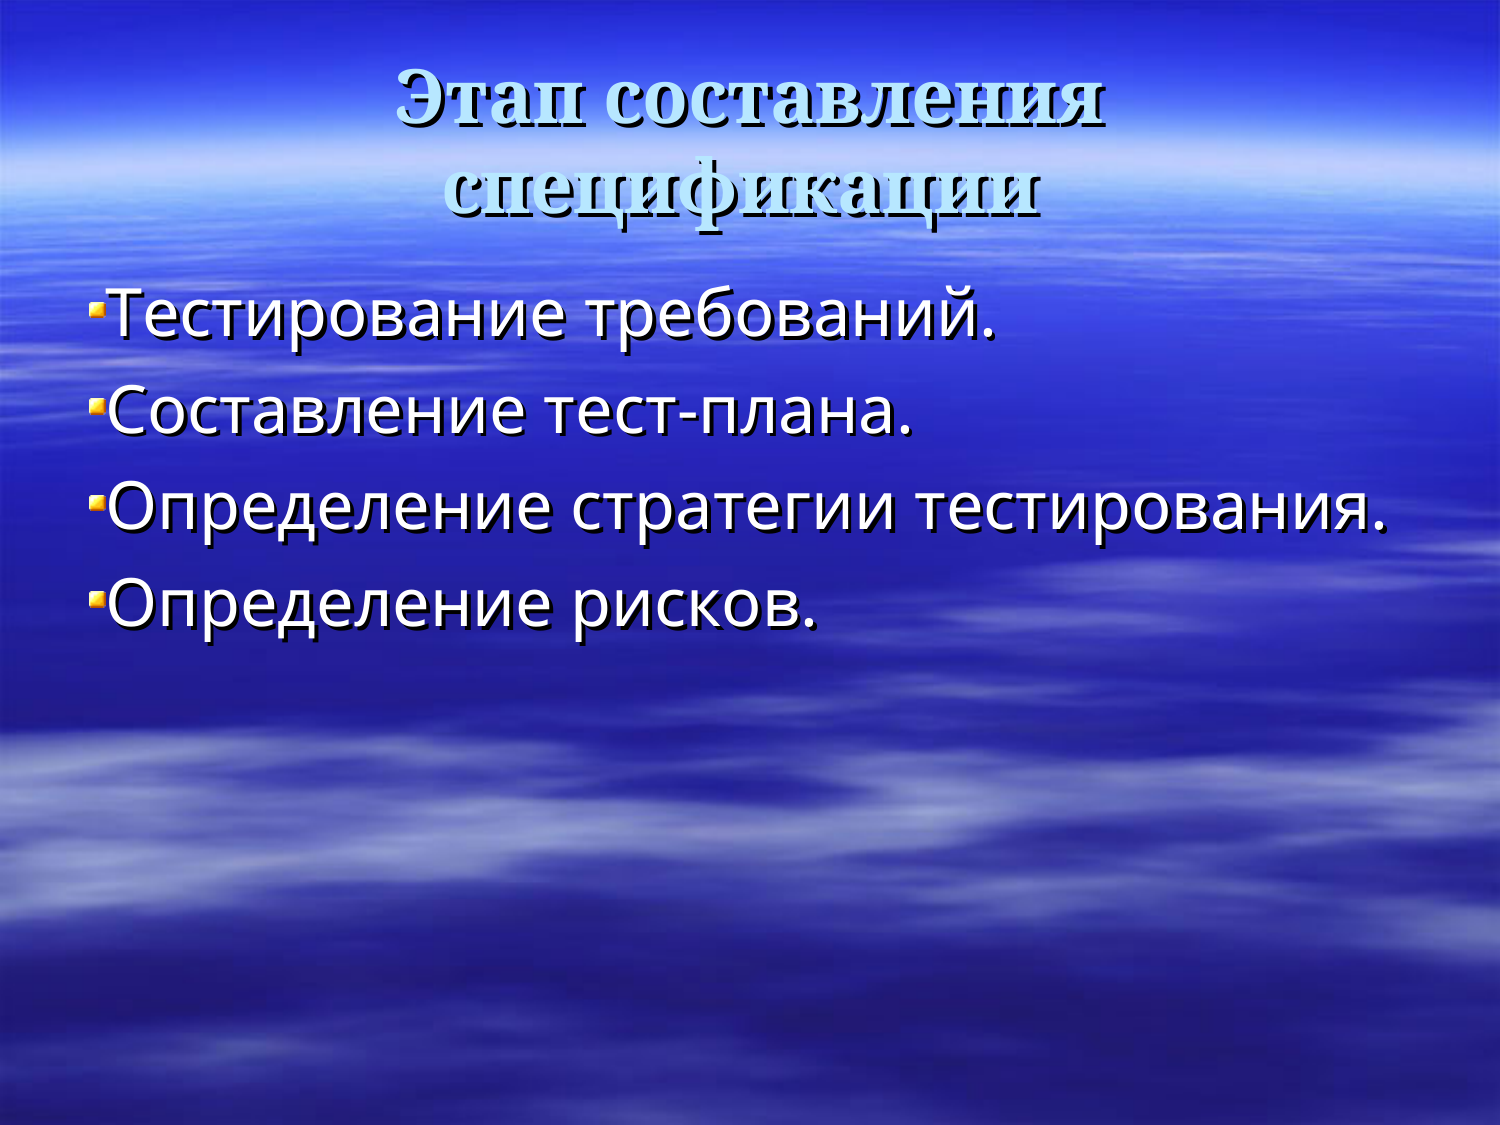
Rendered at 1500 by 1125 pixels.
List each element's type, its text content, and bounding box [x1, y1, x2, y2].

title Этап составления спецификации [74, 20, 1424, 257]
list Тестирование требований. Составление тест-плана. Определение стратегии тестирования. Определение рисков. [74, 262, 1424, 1006]
picture [0, 0, 1500, 1125]
